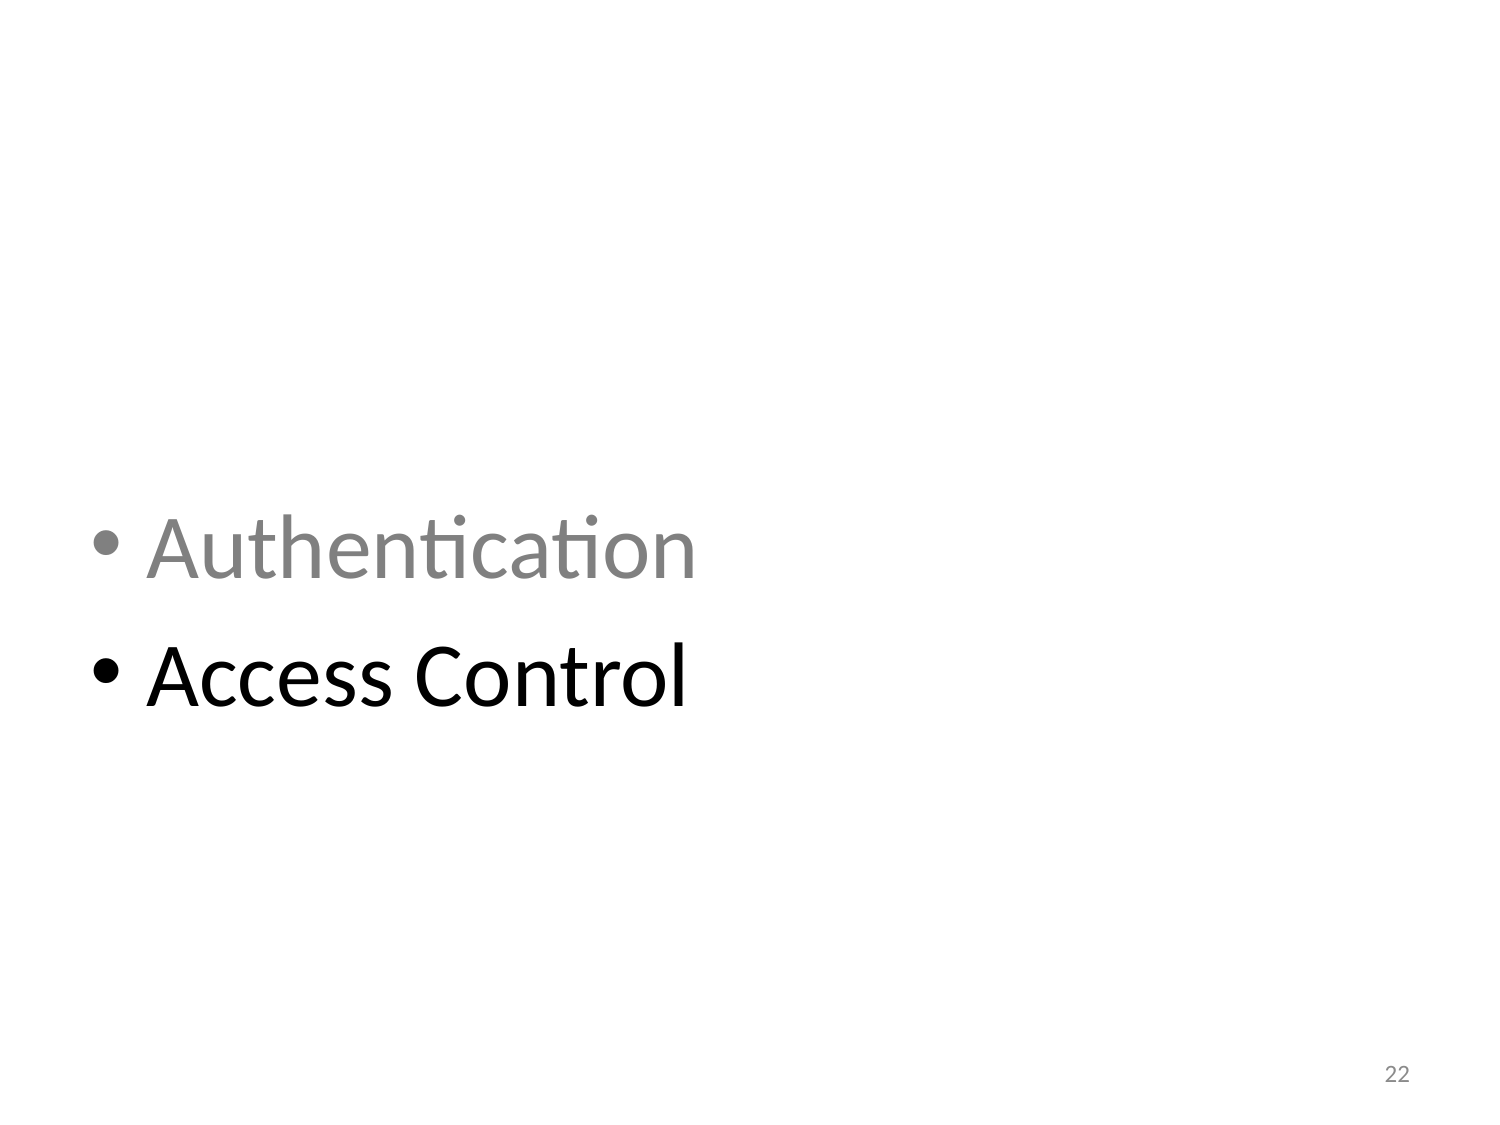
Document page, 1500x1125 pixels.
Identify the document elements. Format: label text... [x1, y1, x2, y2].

list Authentication Access Control [75, 128, 1425, 1083]
slide_number <number> [1074, 1042, 1425, 1103]
